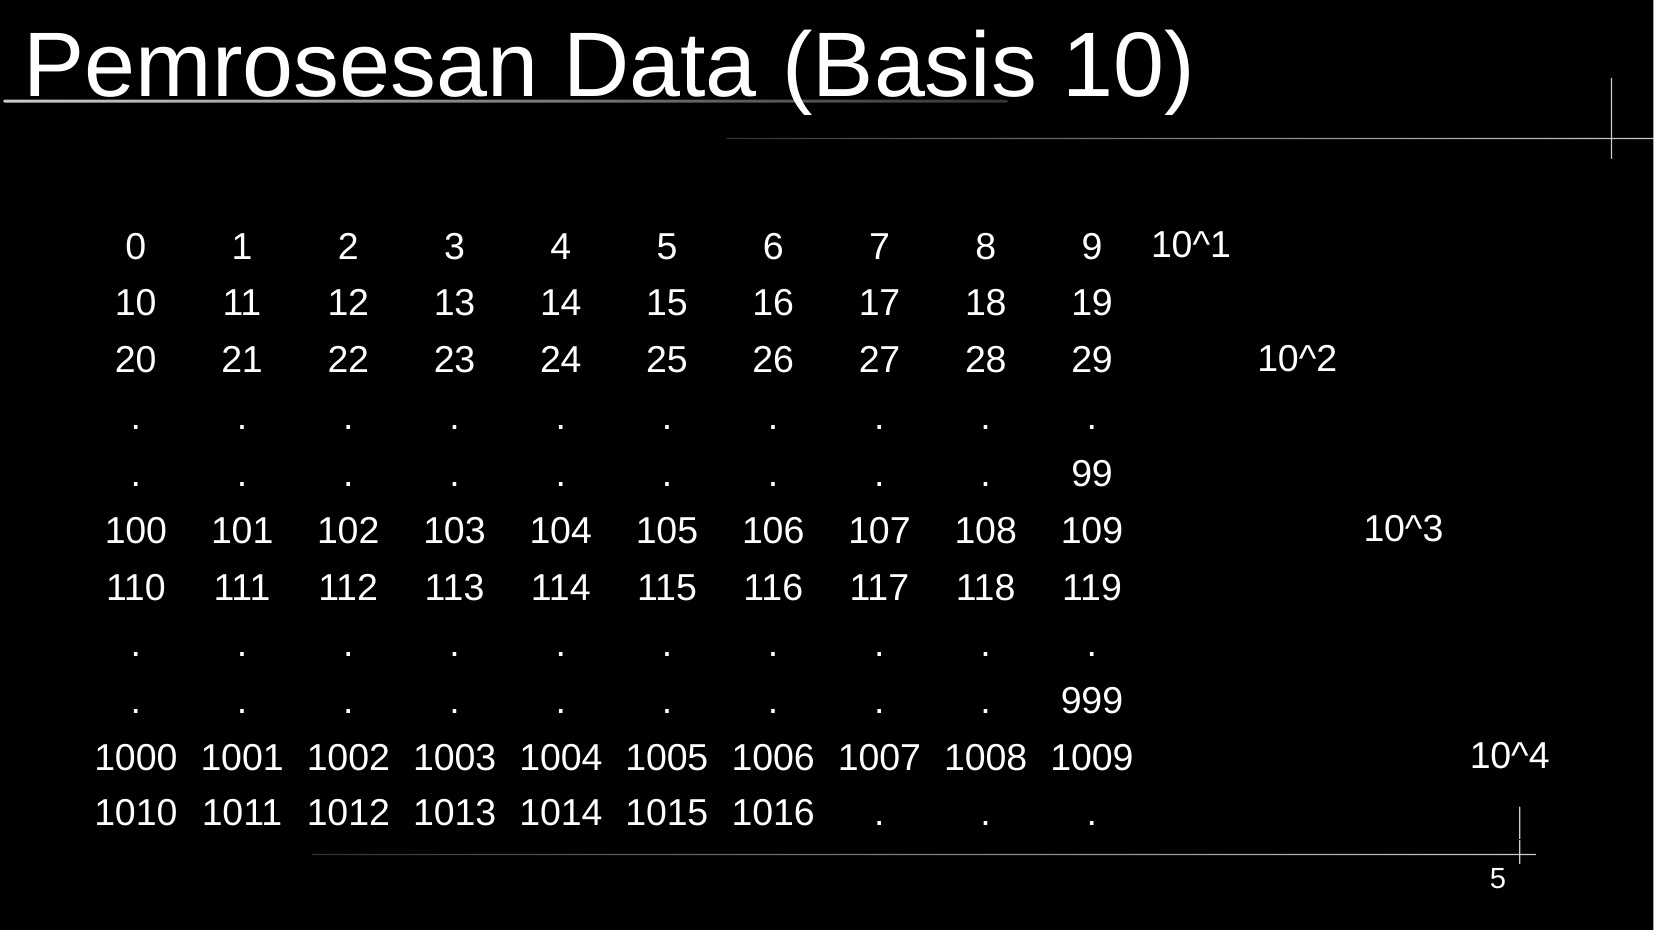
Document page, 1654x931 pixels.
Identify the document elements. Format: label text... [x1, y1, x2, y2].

table_cell 119 [1039, 559, 1145, 615]
table_cell 20 [83, 332, 188, 388]
table_cell [1146, 502, 1251, 558]
table_cell . [508, 673, 613, 728]
table_cell 115 [614, 559, 720, 615]
table_cell 102 [296, 502, 401, 558]
table_cell 1014 [508, 786, 613, 839]
table_header 5 [614, 218, 720, 274]
table_cell 113 [402, 559, 507, 615]
table_cell . [83, 673, 188, 728]
table_cell . [402, 389, 507, 444]
table_cell [1252, 389, 1357, 444]
table_cell [1464, 786, 1570, 839]
table_cell [1464, 616, 1570, 672]
table_cell [1146, 559, 1251, 615]
table_cell [1358, 786, 1463, 839]
table_cell . [614, 616, 720, 672]
table_cell [1146, 389, 1251, 444]
table_cell . [508, 616, 613, 672]
table_cell . [189, 673, 295, 728]
table_cell . [296, 616, 401, 672]
table_cell 109 [1039, 502, 1145, 558]
table_cell . [827, 445, 932, 501]
table_cell 1005 [614, 729, 720, 785]
table_cell 10^4 [1464, 729, 1570, 785]
table_cell 27 [827, 332, 932, 388]
table_cell [1252, 616, 1357, 672]
table_cell . [933, 616, 1038, 672]
table_cell . [508, 445, 613, 501]
table_cell . [614, 389, 720, 444]
table_cell 21 [189, 332, 295, 388]
table_cell [1358, 673, 1463, 728]
table_cell 105 [614, 502, 720, 558]
table_cell . [827, 389, 932, 444]
table_cell [1464, 445, 1570, 501]
table_cell [1464, 502, 1570, 558]
table_cell [1252, 786, 1357, 839]
table_cell 1011 [189, 786, 295, 839]
table_cell . [189, 445, 295, 501]
table_cell [1464, 559, 1570, 615]
table_cell 10^3 [1358, 502, 1463, 558]
table_cell . [933, 389, 1038, 444]
table_cell . [721, 445, 826, 501]
table_cell 1010 [83, 786, 188, 839]
table_cell [1252, 275, 1357, 331]
table_cell 24 [508, 332, 613, 388]
table_cell 100 [83, 502, 188, 558]
table_header 0 [83, 218, 188, 274]
title Pemrosesan Data (Basis 10) [23, 11, 1589, 119]
table_cell . [402, 673, 507, 728]
table_cell . [614, 673, 720, 728]
table_cell . [933, 673, 1038, 728]
table_cell 15 [614, 275, 720, 331]
table_cell . [1039, 616, 1145, 672]
table_cell 1001 [189, 729, 295, 785]
table_cell 1004 [508, 729, 613, 785]
table_cell 1009 [1039, 729, 1145, 785]
table_cell . [83, 616, 188, 672]
table_cell 1007 [827, 729, 932, 785]
table_cell [1464, 275, 1570, 331]
table_header 6 [721, 218, 826, 274]
table_cell . [933, 445, 1038, 501]
table_cell [1358, 559, 1463, 615]
table_cell . [189, 389, 295, 444]
table_cell [1464, 389, 1570, 444]
table_header 3 [402, 218, 507, 274]
table_cell . [296, 445, 401, 501]
table_cell [1146, 616, 1251, 672]
table_cell [1146, 445, 1357, 501]
table_cell . [721, 389, 826, 444]
table_cell . [827, 616, 932, 672]
table_cell 1002 [296, 729, 401, 785]
table_cell [1146, 332, 1251, 388]
table_cell 12 [296, 275, 401, 331]
table_header 9 [1039, 218, 1145, 274]
table_cell . [296, 673, 401, 728]
table_cell 104 [508, 502, 613, 558]
table_cell 22 [296, 332, 401, 388]
table_cell [1358, 616, 1463, 672]
table_cell [1252, 559, 1357, 615]
table_cell . [83, 389, 188, 444]
table_cell 17 [827, 275, 932, 331]
table_cell [1464, 673, 1570, 728]
table_cell [1358, 332, 1570, 388]
table_cell . [721, 673, 826, 728]
table_header 10^1 [1146, 218, 1251, 274]
table_cell 116 [721, 559, 826, 615]
table_cell [1146, 786, 1251, 839]
table_cell [1252, 673, 1357, 728]
table_cell . [1039, 389, 1145, 444]
table_cell [1146, 673, 1251, 728]
table_header 8 [933, 218, 1038, 274]
table_cell 23 [402, 332, 507, 388]
table_cell 1015 [614, 786, 720, 839]
table_cell 11 [189, 275, 295, 331]
table_cell [1146, 275, 1251, 331]
table_cell 1013 [402, 786, 507, 839]
table_cell . [827, 786, 932, 839]
table_cell . [402, 616, 507, 672]
table_cell [1146, 729, 1251, 785]
table_cell 112 [296, 559, 401, 615]
table_cell . [83, 445, 188, 501]
table_cell 26 [721, 332, 826, 388]
table_cell . [402, 445, 507, 501]
table_header 7 [827, 218, 932, 274]
table_cell [1358, 445, 1463, 501]
table_cell 1008 [933, 729, 1038, 785]
table_cell 110 [83, 559, 188, 615]
table_cell . [933, 786, 1038, 839]
table_header 2 [296, 218, 401, 274]
table_cell 1000 [83, 729, 188, 785]
table_cell 103 [402, 502, 507, 558]
table_cell 106 [721, 502, 826, 558]
table_cell . [721, 616, 826, 672]
table_cell 19 [1039, 275, 1145, 331]
table_cell 14 [508, 275, 613, 331]
table_cell 1003 [402, 729, 507, 785]
table_cell 999 [1039, 673, 1145, 728]
table_cell 29 [1039, 332, 1145, 388]
table_cell . [189, 616, 295, 672]
table_cell 108 [933, 502, 1038, 558]
table_header 4 [508, 218, 613, 274]
table_cell 107 [827, 502, 932, 558]
table_cell 28 [933, 332, 1038, 388]
table_cell 13 [402, 275, 507, 331]
table_cell . [614, 445, 720, 501]
table_cell 10^2 [1252, 332, 1357, 388]
table_cell 118 [933, 559, 1038, 615]
table_cell [1252, 729, 1357, 785]
table_cell [1358, 729, 1463, 785]
table_cell 16 [721, 275, 826, 331]
table_cell [1358, 389, 1463, 444]
table_cell . [296, 389, 401, 444]
table_cell . [1039, 786, 1145, 839]
table_cell 1016 [721, 786, 826, 839]
table_cell 101 [189, 502, 295, 558]
table_cell 25 [614, 332, 720, 388]
table_cell [1358, 275, 1463, 331]
table_cell 1012 [296, 786, 401, 839]
table_cell 117 [827, 559, 932, 615]
table_cell . [508, 389, 613, 444]
table_cell 1006 [721, 729, 826, 785]
table_cell 114 [508, 559, 613, 615]
table_cell 18 [933, 275, 1038, 331]
table_cell [1252, 502, 1357, 558]
table_cell . [827, 673, 932, 728]
table_cell 99 [1039, 445, 1145, 501]
table_header [1252, 218, 1570, 274]
table_header 1 [189, 218, 295, 274]
table_cell 10 [83, 275, 188, 331]
table_cell 111 [189, 559, 295, 615]
